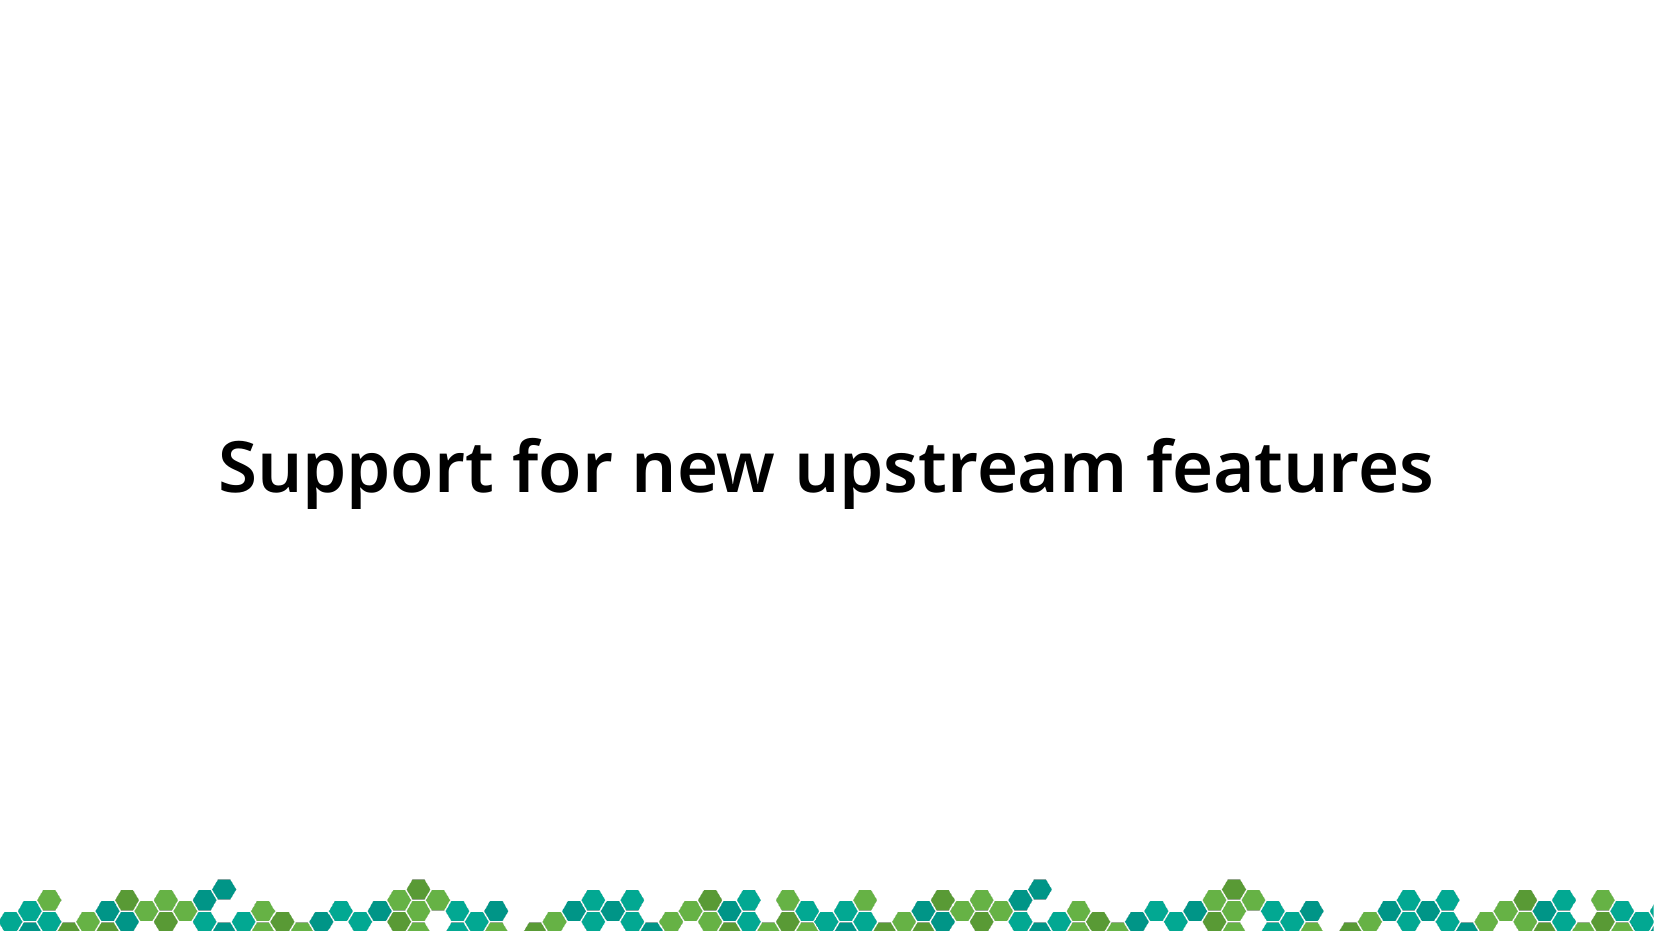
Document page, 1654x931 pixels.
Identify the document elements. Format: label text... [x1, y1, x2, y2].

picture [0, 871, 1654, 931]
title Support for new upstream features [82, 387, 1571, 543]
